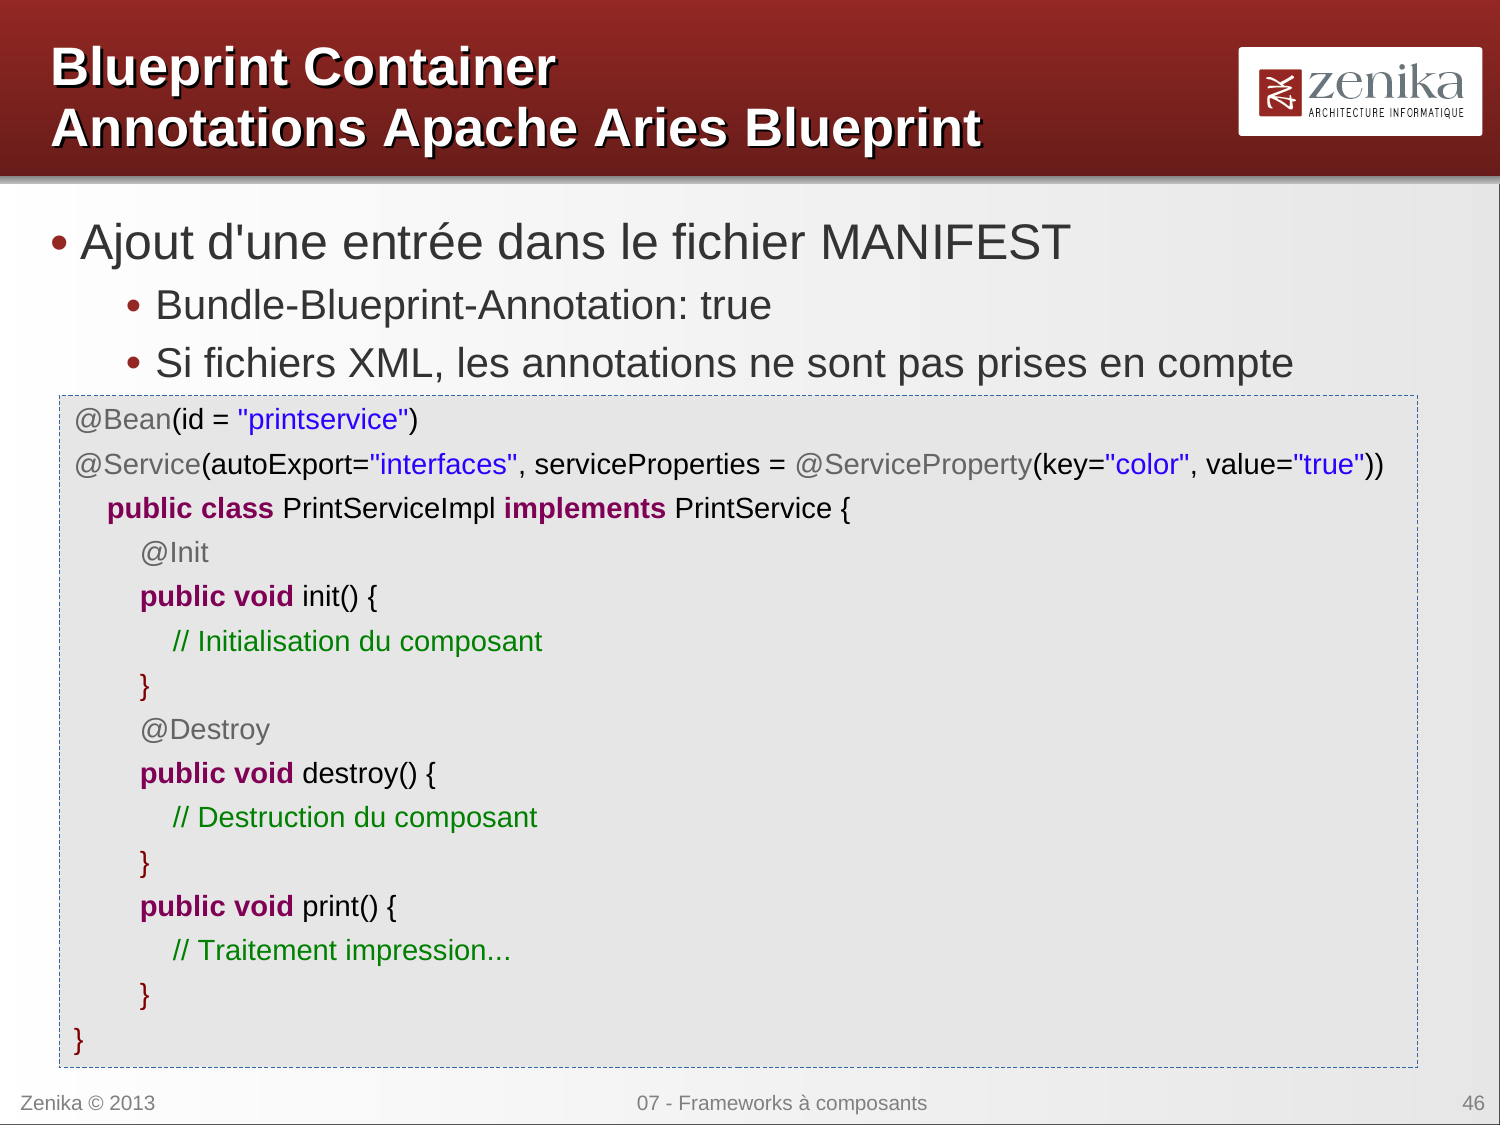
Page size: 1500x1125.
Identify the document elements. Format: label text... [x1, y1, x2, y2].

title Blueprint Container Annotations Apache Aries Blueprint [50, 15, 1206, 180]
list Ajout d'une entrée dans le fichier MANIFEST Bundle-Blueprint-Annotation: true Si fichiers XML, les annotations ne sont pas prises en compte [50, 214, 1435, 1029]
picture [1257, 58, 1464, 125]
list @Bean(id = "printservice") @Service(autoExport="interfaces", serviceProperties = @ServiceProperty(key="color", value="true")) public class PrintServiceImpl implements PrintService { @Init public void init() { // Initialisation du composant } @Destroy public void destroy() { // Destruction du composant } public void print() { // Traitement impression... } } [59, 395, 1418, 1068]
